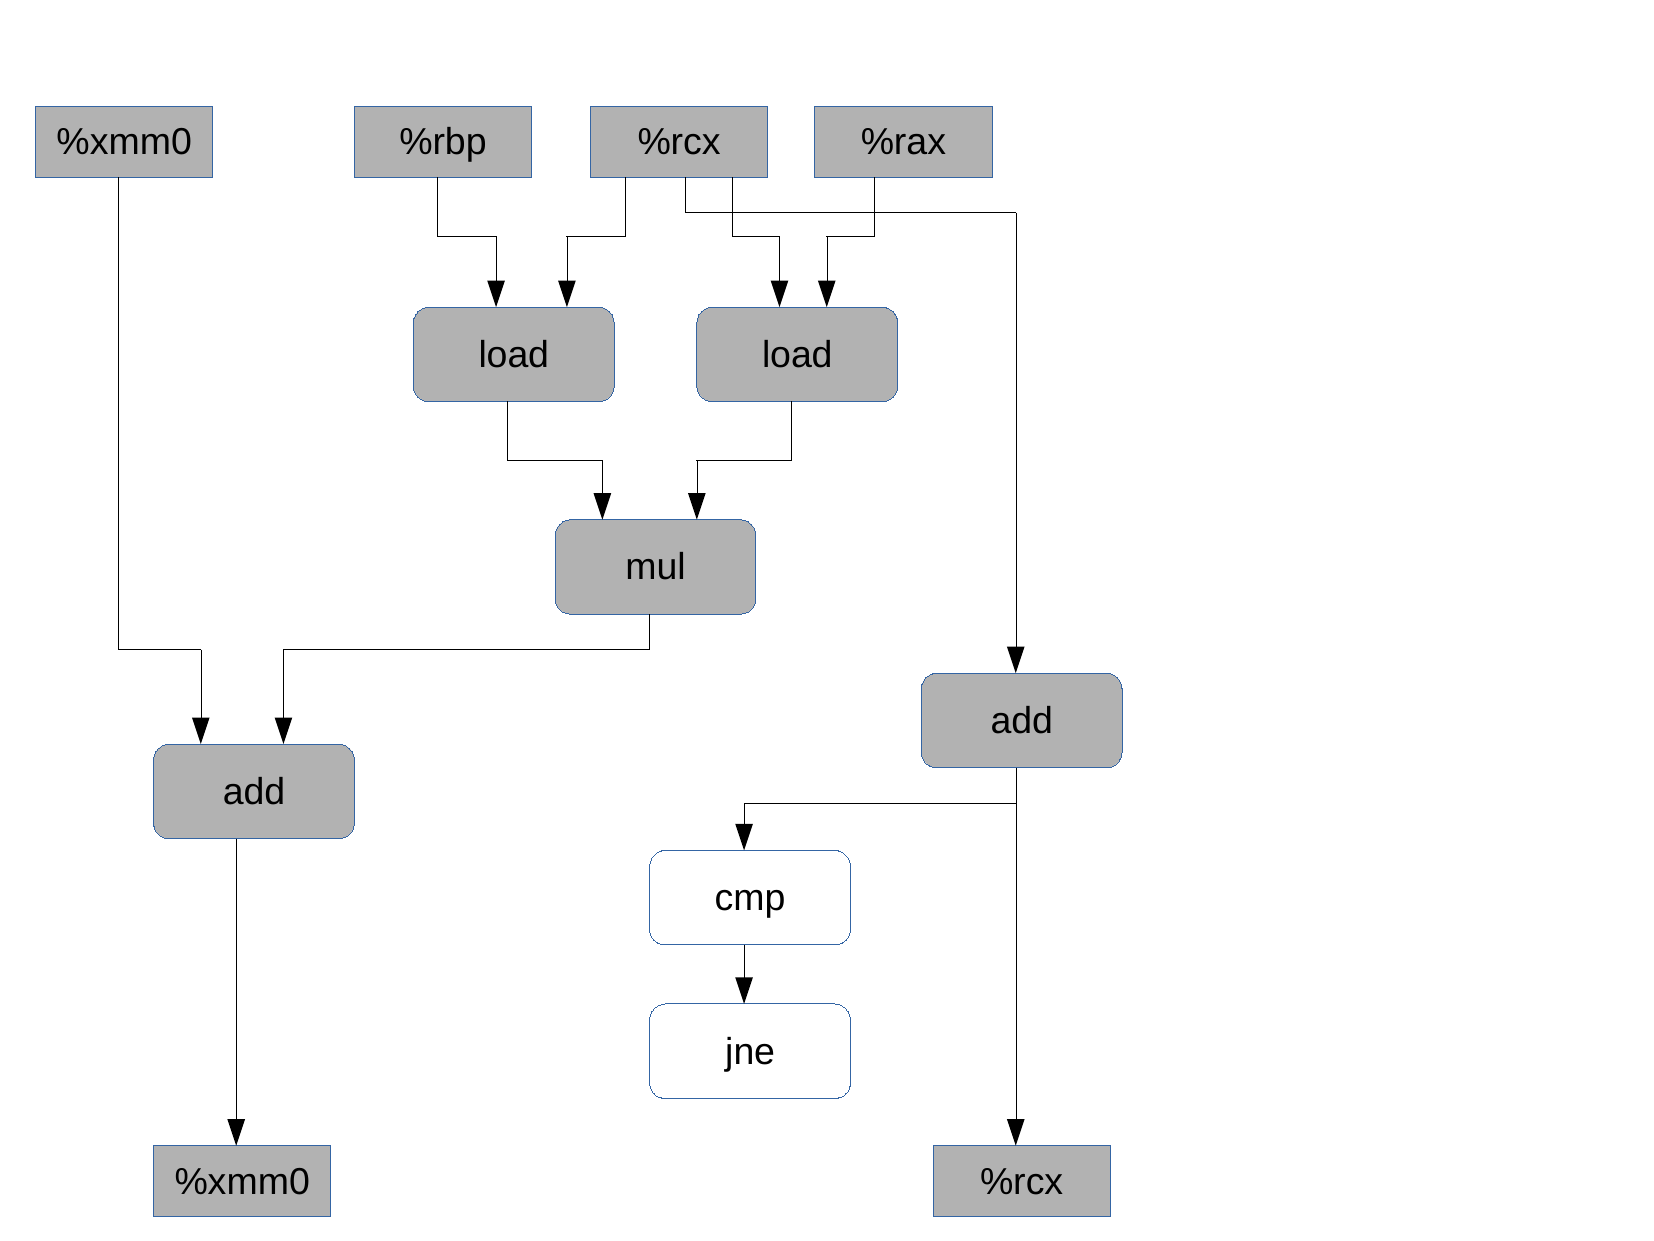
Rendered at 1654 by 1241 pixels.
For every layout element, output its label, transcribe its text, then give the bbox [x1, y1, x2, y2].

text_box %rcx [933, 1145, 1111, 1217]
text_box mul [555, 519, 756, 615]
text_box %xmm0 [153, 1145, 331, 1217]
text_box jne [649, 1003, 851, 1099]
text_box load [696, 307, 898, 402]
text_box add [153, 744, 355, 839]
text_box load [413, 307, 615, 402]
text_box cmp [649, 850, 851, 945]
text_box %rcx [590, 106, 768, 178]
text_box %rax [814, 106, 993, 178]
text_box %rbp [354, 106, 532, 178]
text_box add [921, 673, 1123, 768]
text_box %xmm0 [35, 106, 213, 178]
